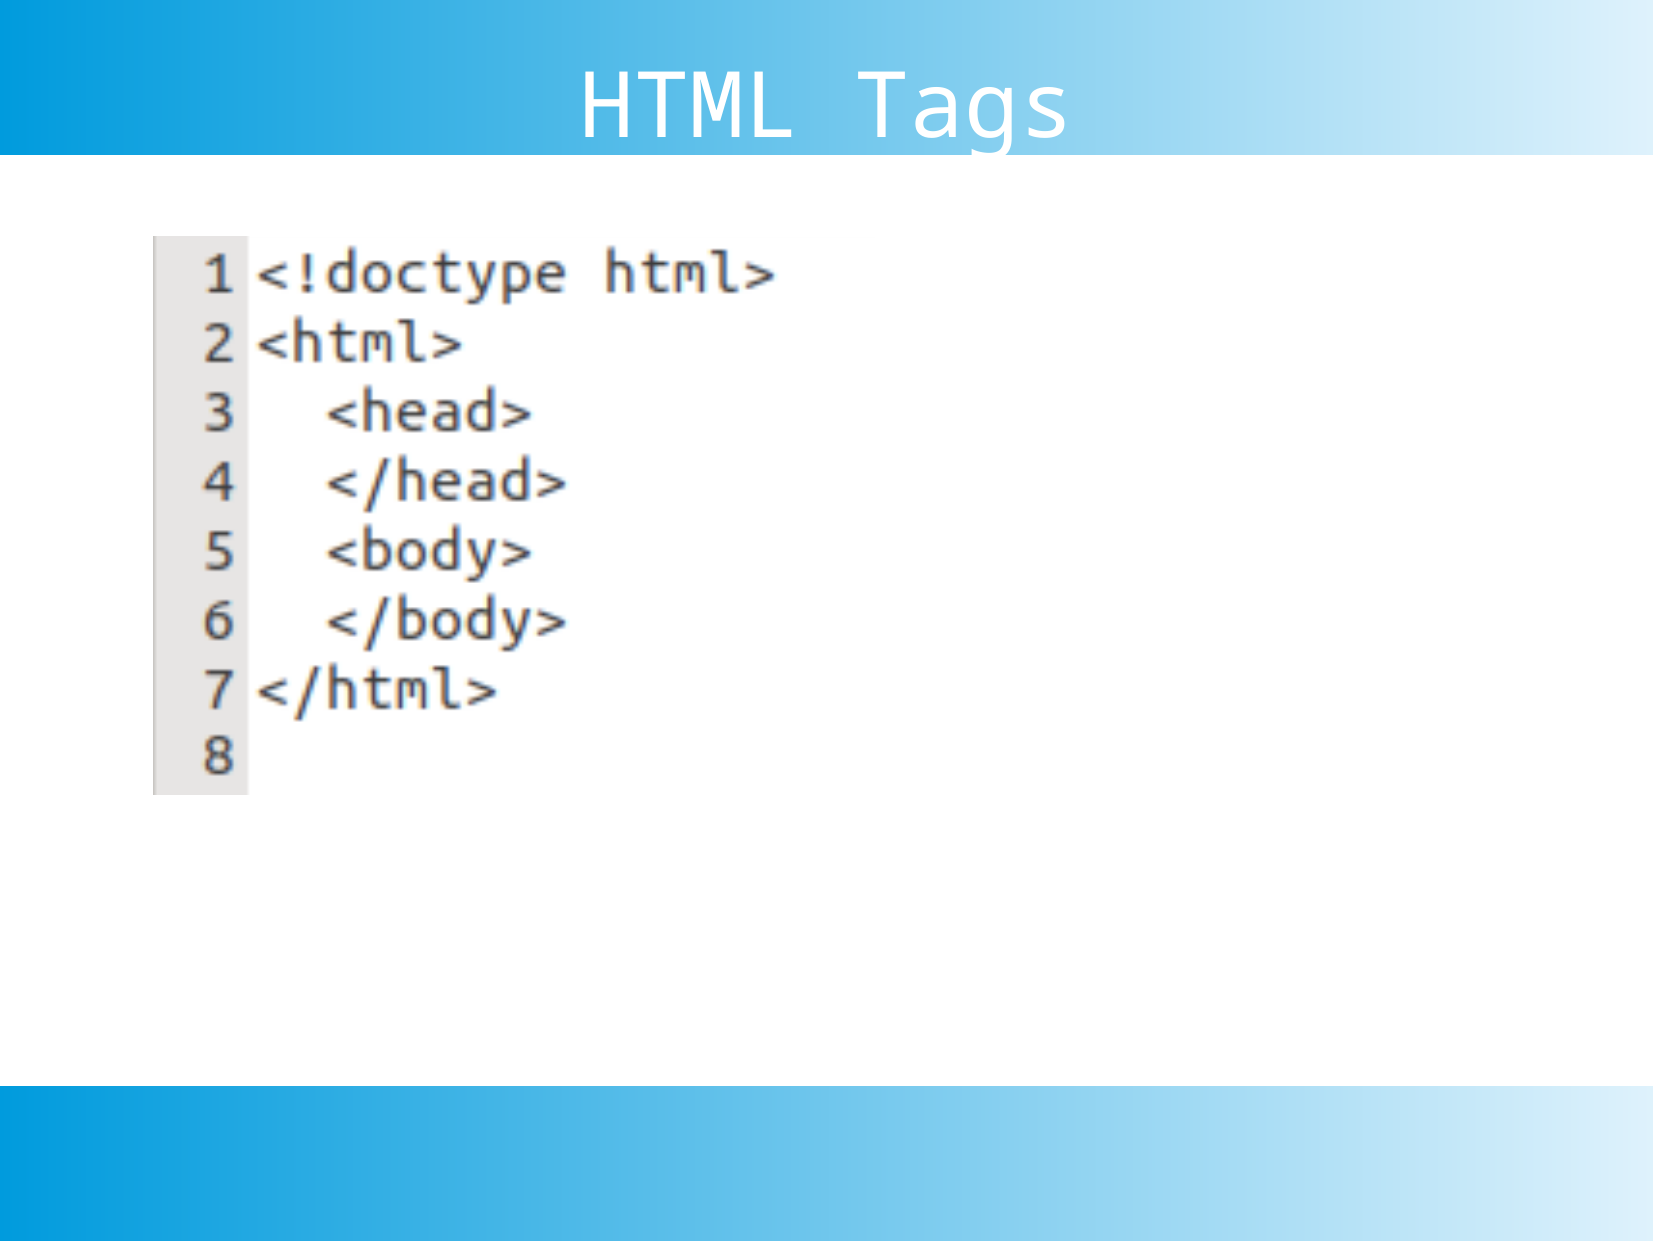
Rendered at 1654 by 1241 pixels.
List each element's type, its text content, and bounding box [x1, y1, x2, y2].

picture [153, 236, 875, 795]
title HTML Tags [82, 40, 1571, 163]
